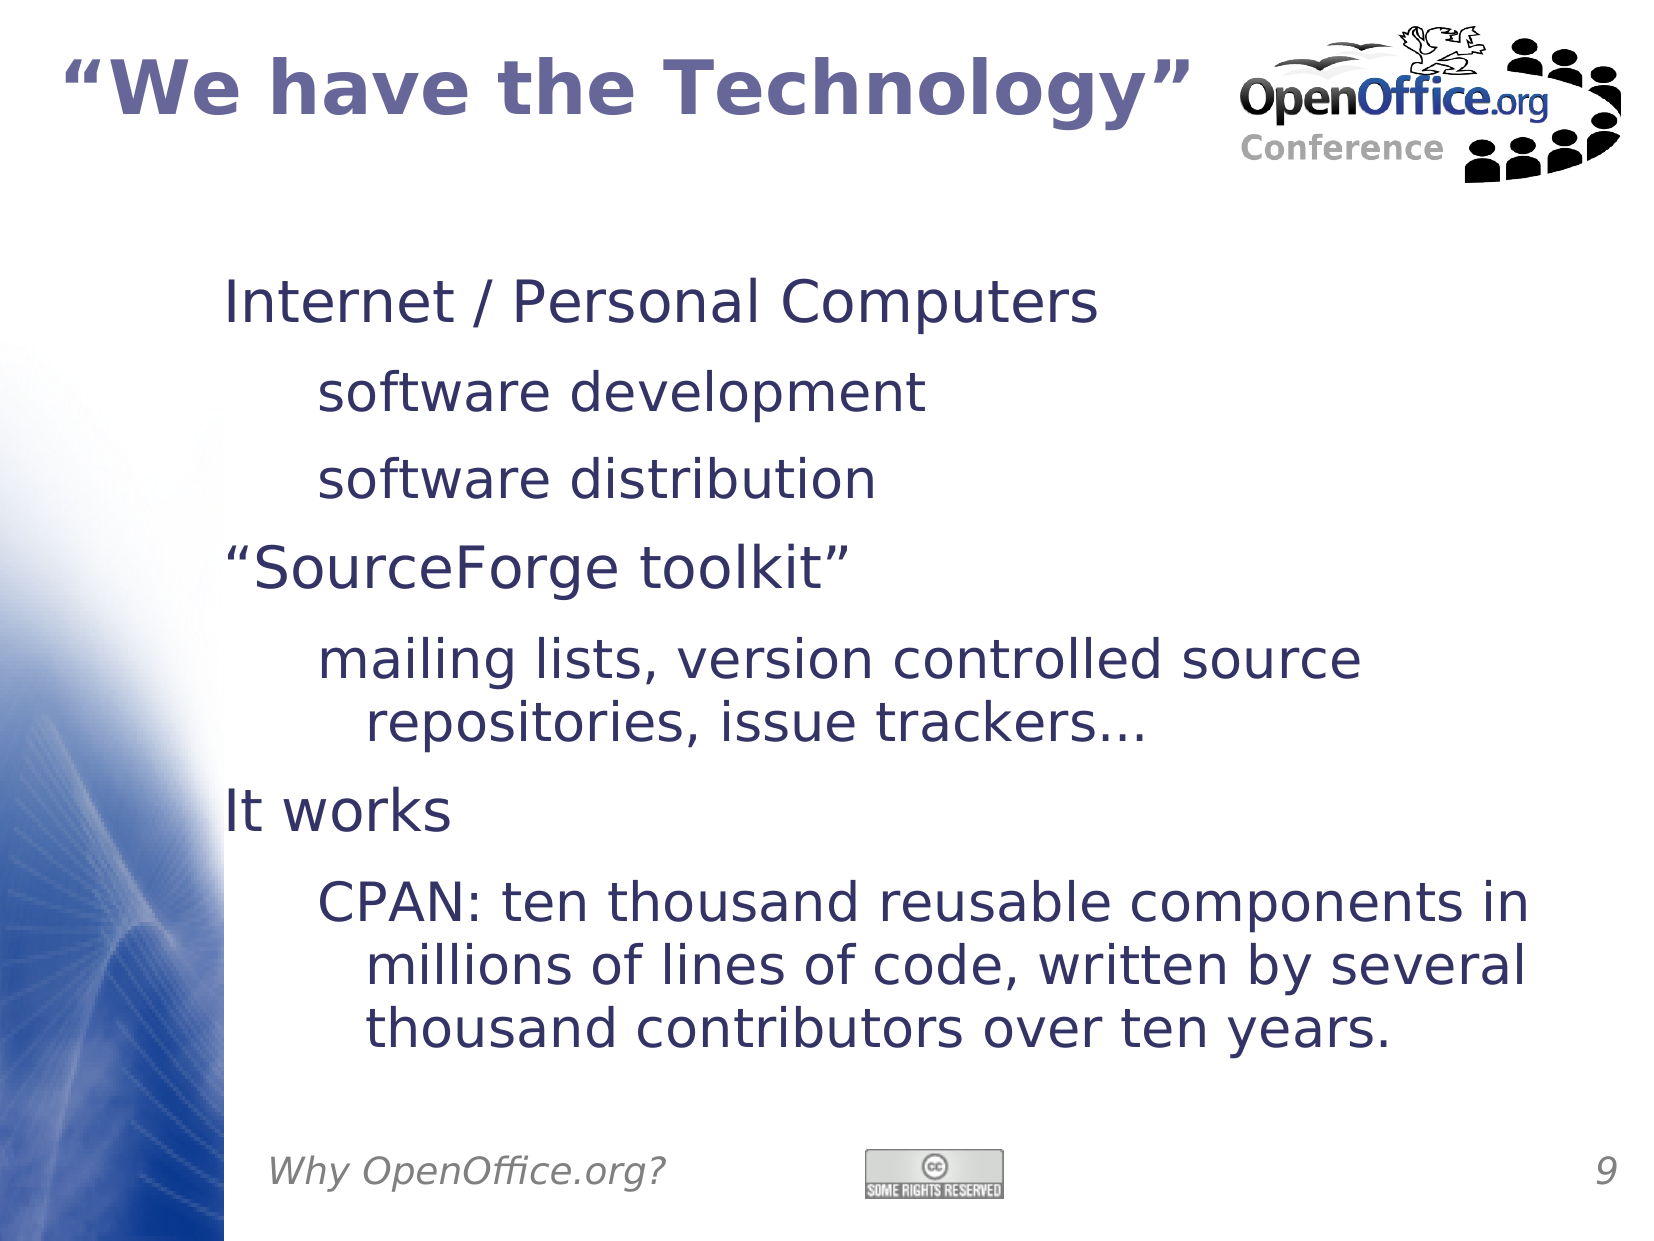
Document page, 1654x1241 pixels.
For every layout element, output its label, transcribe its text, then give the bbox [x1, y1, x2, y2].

picture [1240, 26, 1621, 183]
picture [0, 0, 224, 1241]
title “We have the Technology” [29, 29, 1216, 149]
list Internet / Personal Computers software development software distribution “SourceForge toolkit” mailing lists, version controlled source repositories, issue trackers... It works CPAN: ten thousand reusable components in millions of lines of code, written by several thousand contributors over ten years. [223, 236, 1619, 1093]
